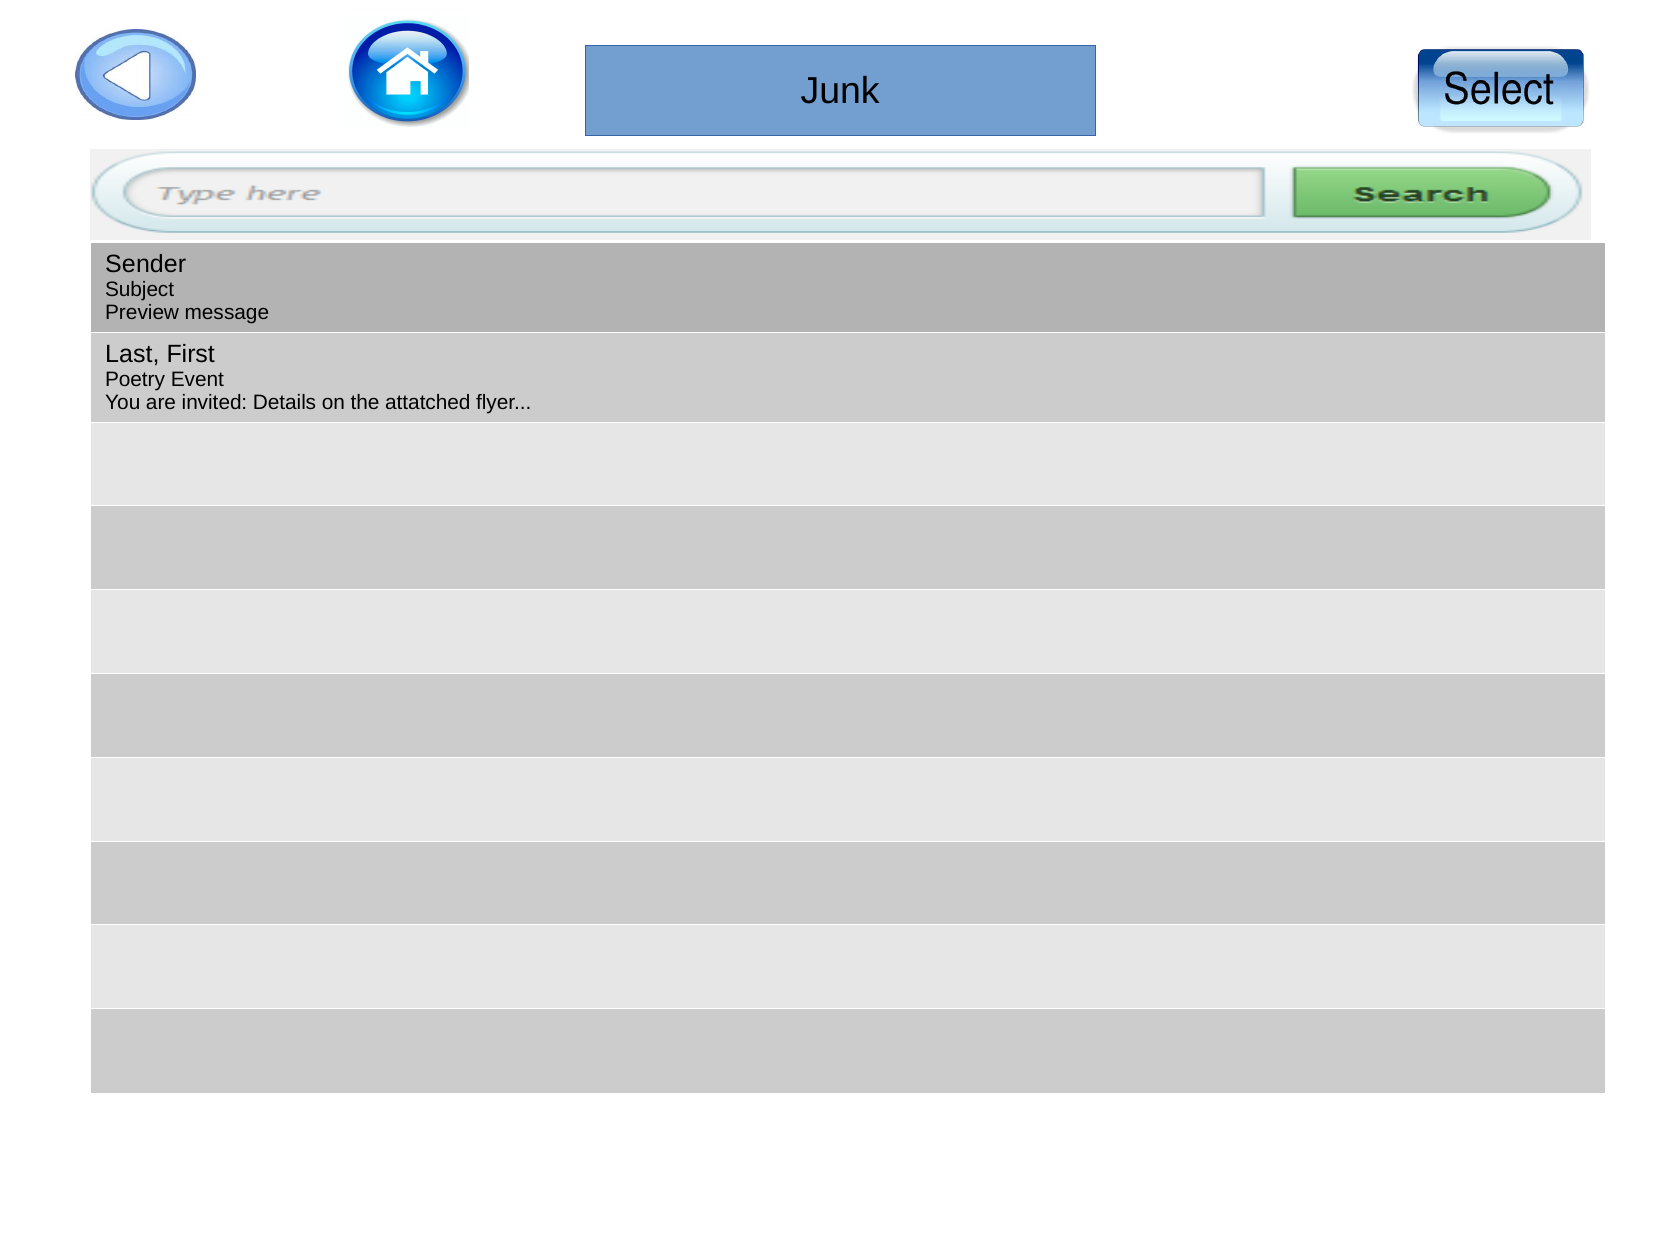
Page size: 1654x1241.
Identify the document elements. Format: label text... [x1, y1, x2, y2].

table_cell [91, 1009, 1605, 1093]
table_header Sender Subject Preview message [91, 243, 1605, 332]
table_cell Last, First Poetry Event You are invited: Details on the attatched flyer... [91, 333, 1605, 422]
table_cell [91, 842, 1605, 924]
table_cell [91, 925, 1605, 1008]
picture [1410, 44, 1591, 136]
table_cell [91, 758, 1605, 841]
table_cell [91, 506, 1605, 589]
picture [75, 29, 196, 121]
table_cell [91, 423, 1605, 505]
picture [90, 149, 1591, 241]
text_box Junk [585, 45, 1096, 136]
table_cell [91, 674, 1605, 757]
table_cell [91, 590, 1605, 673]
picture [345, 14, 469, 128]
